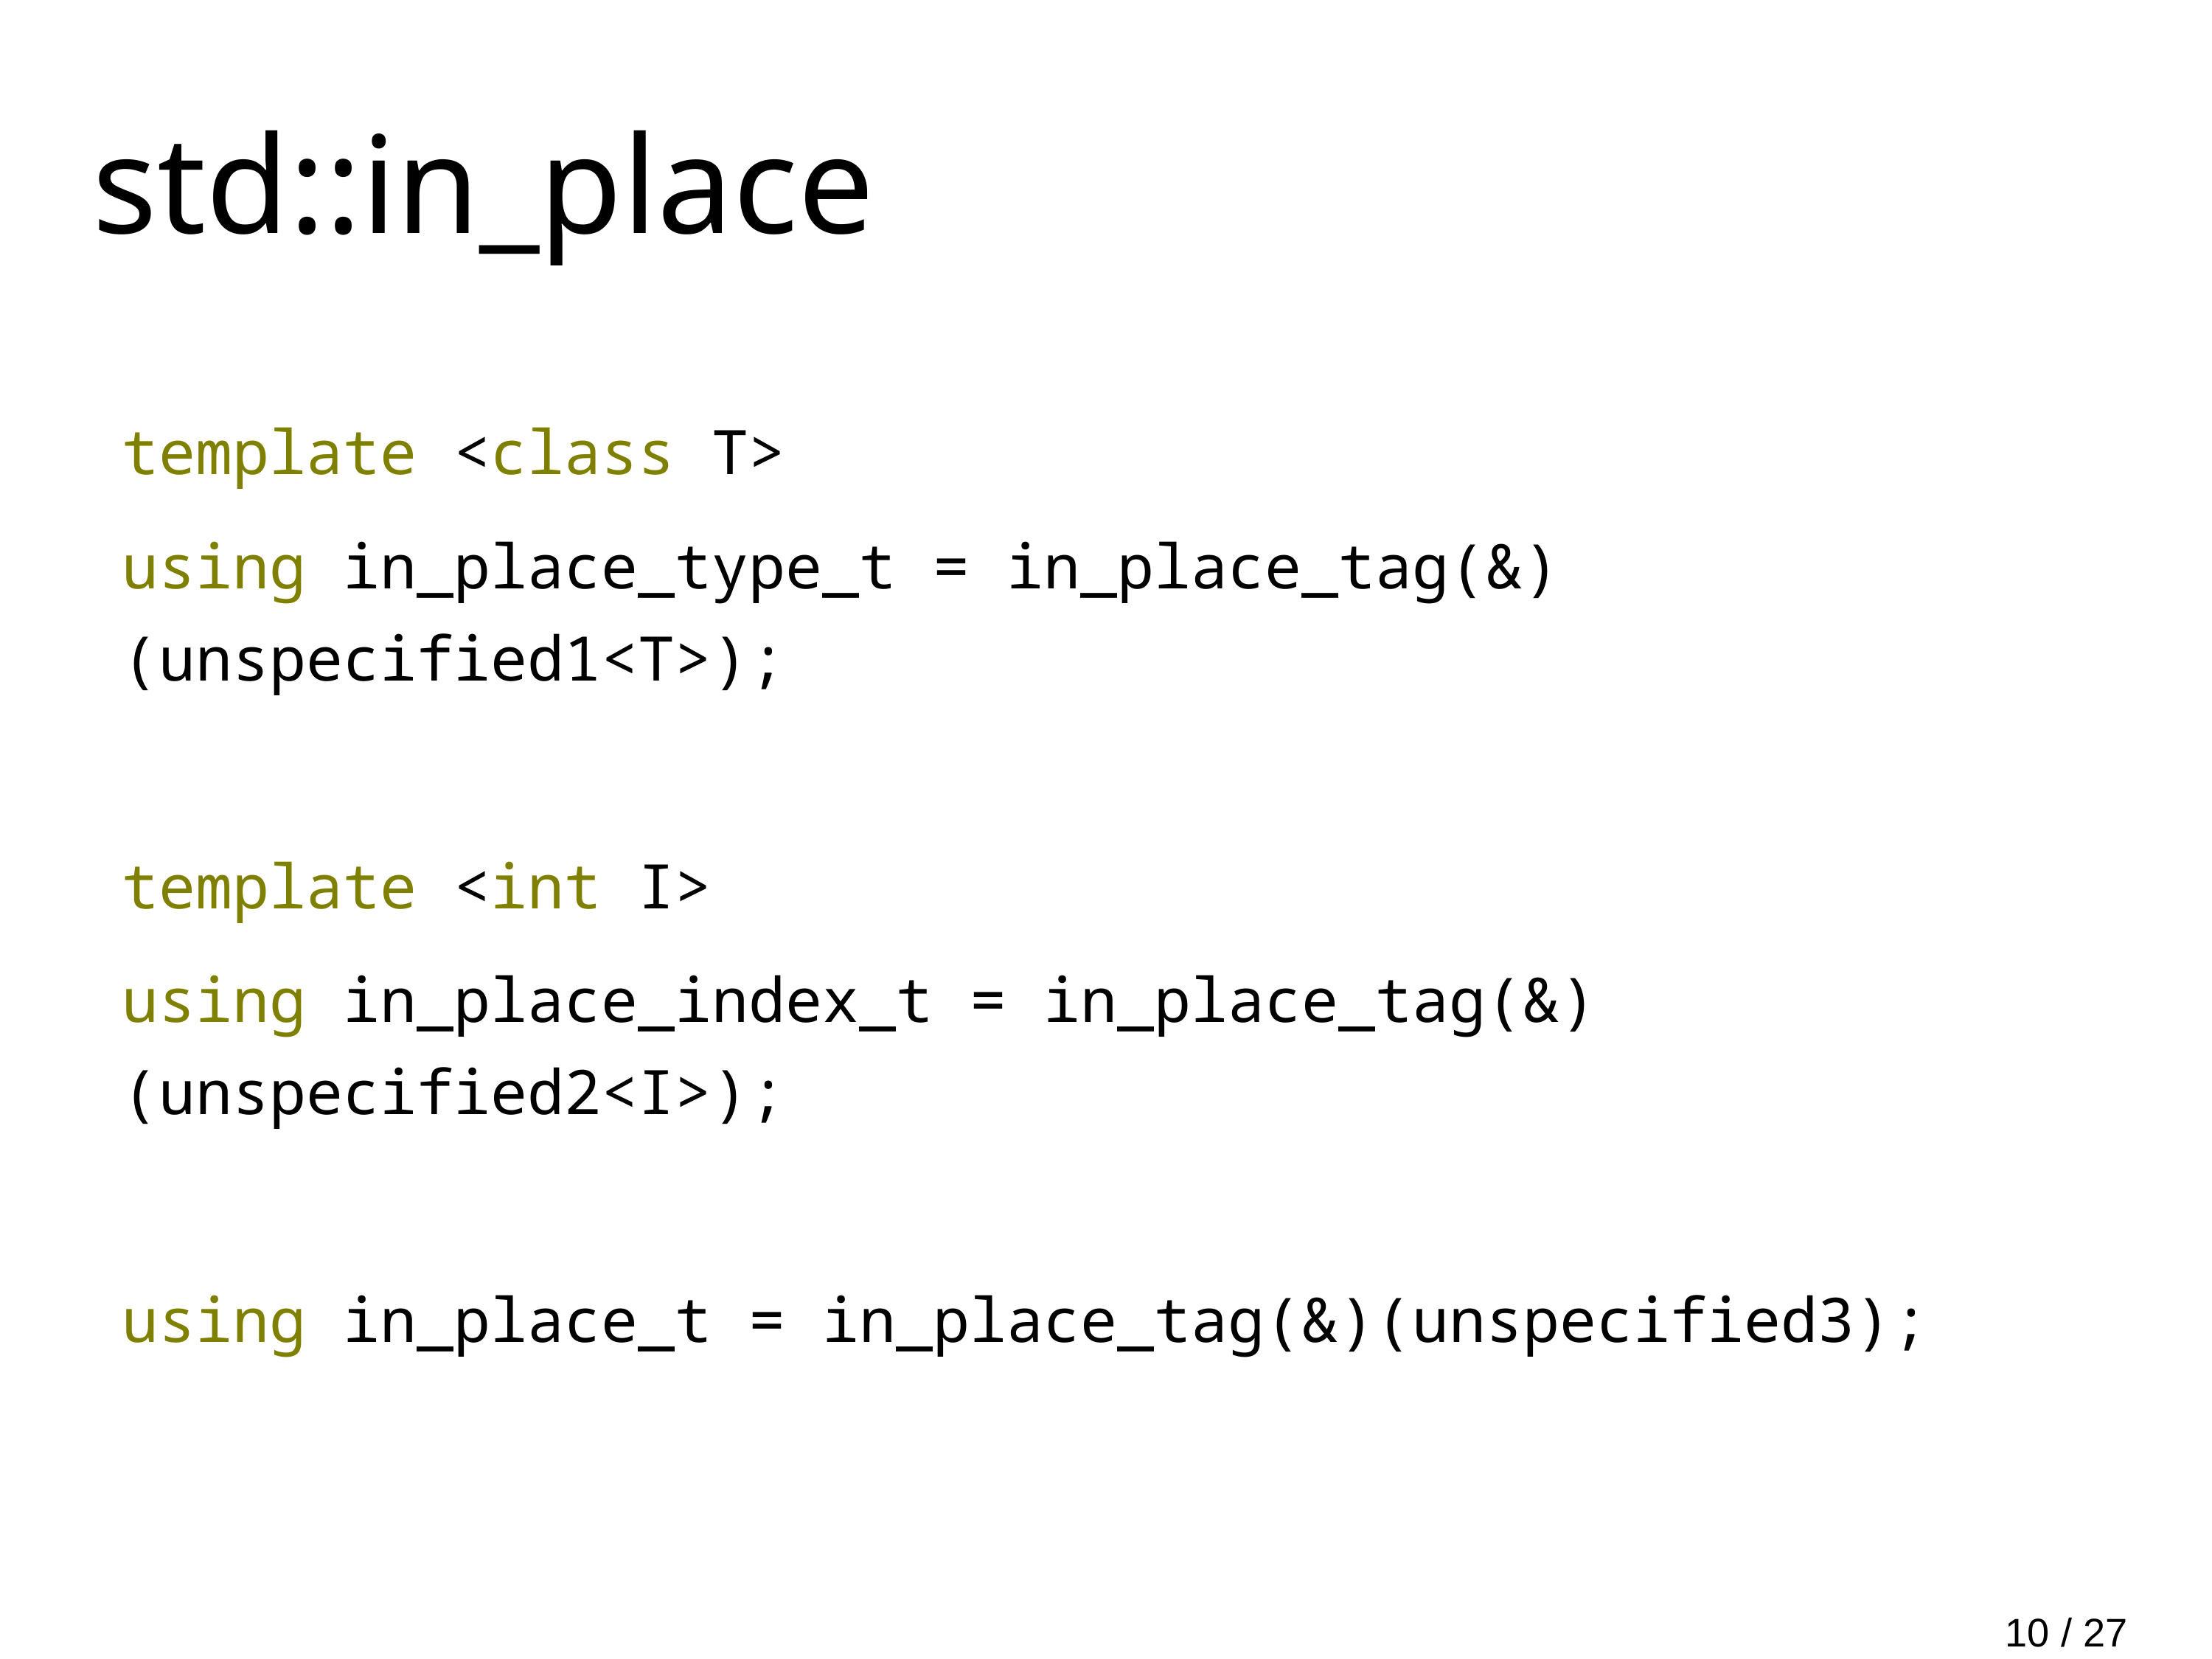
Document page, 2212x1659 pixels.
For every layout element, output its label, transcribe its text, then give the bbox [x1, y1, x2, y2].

title std::in_place [92, 92, 2119, 277]
list template <class T> using in_place_type_t = in_place_tag(&)(unspecified1<T>); template <int I> using in_place_index_t = in_place_tag(&)(unspecified2<I>); using in_place_t = in_place_tag(&)(unspecified3); [0, 338, 2212, 1659]
text_box <number> / 27 [1994, 1605, 2212, 1659]
